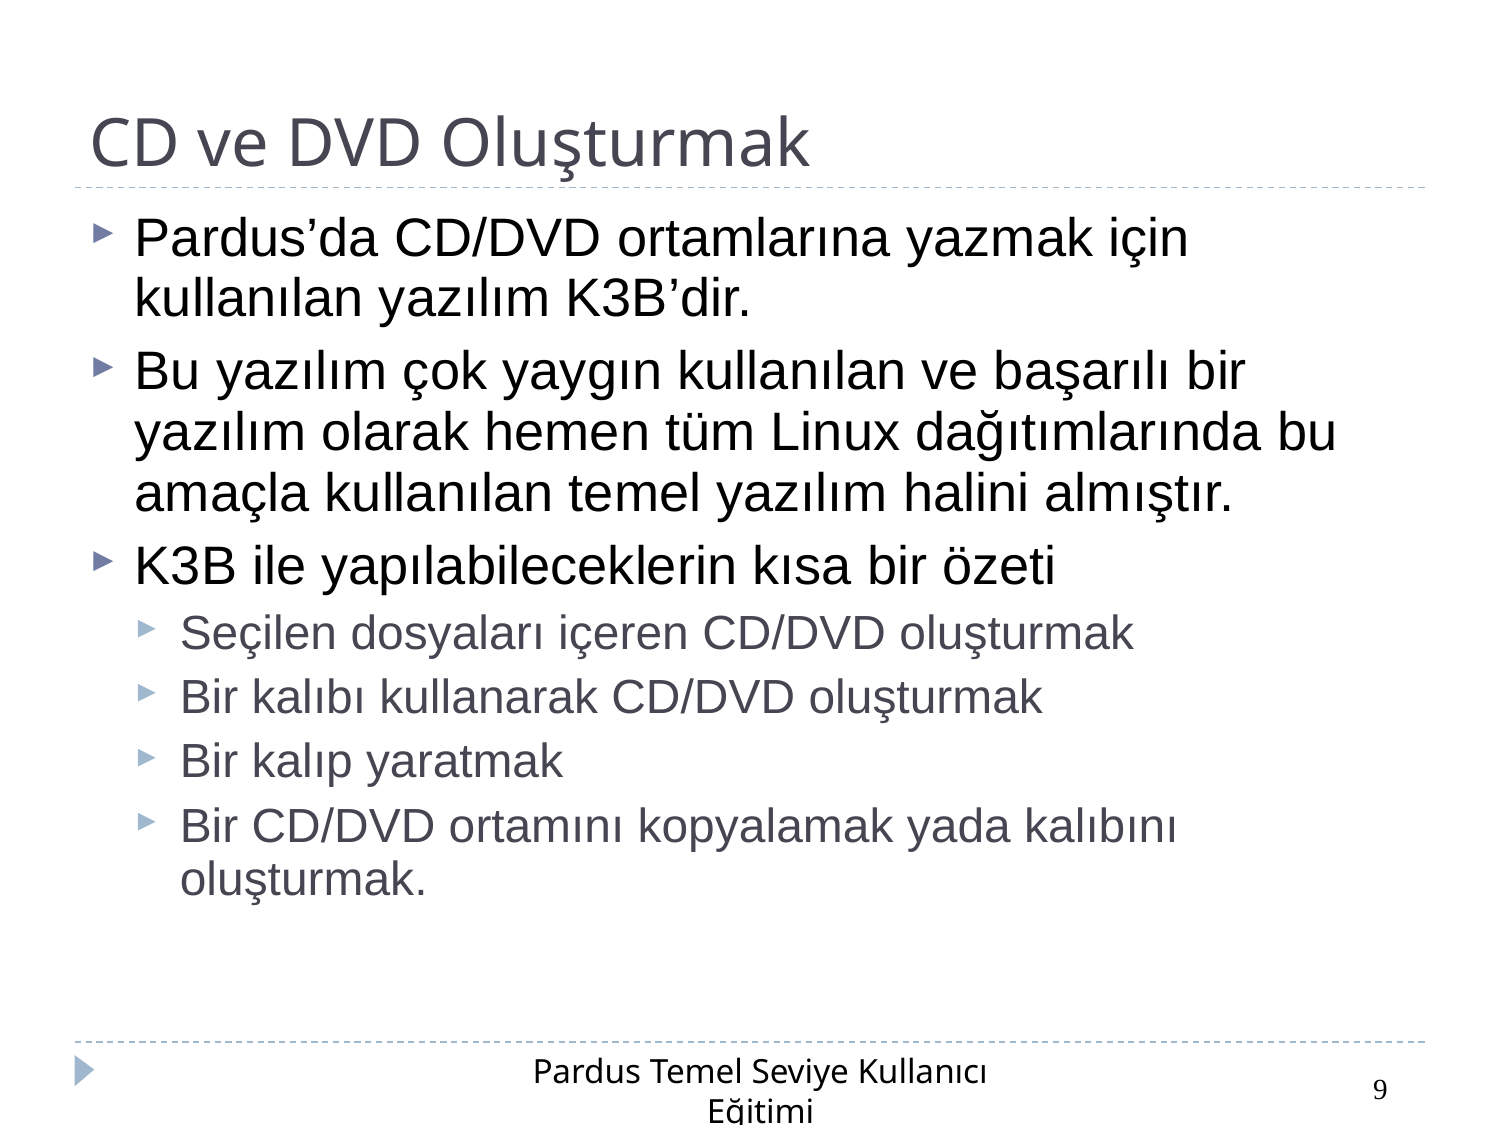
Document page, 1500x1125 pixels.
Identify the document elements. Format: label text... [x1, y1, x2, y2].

list Pardus’da CD/DVD ortamlarına yazmak için kullanılan yazılım K3B’dir. Bu yazılım çok yaygın kullanılan ve başarılı bir yazılım olarak hemen tüm Linux dağıtımlarında bu amaçla kullanılan temel yazılım halini almıştır. K3B ile yapılabileceklerin kısa bir özeti Seçilen dosyaları içeren CD/DVD oluşturmak Bir kalıbı kullanarak CD/DVD oluşturmak Bir kalıp yaratmak Bir CD/DVD ortamını kopyalamak yada kalıbını oluşturmak. [75, 200, 1425, 1010]
title CD ve DVD Oluşturmak [75, 24, 1425, 188]
